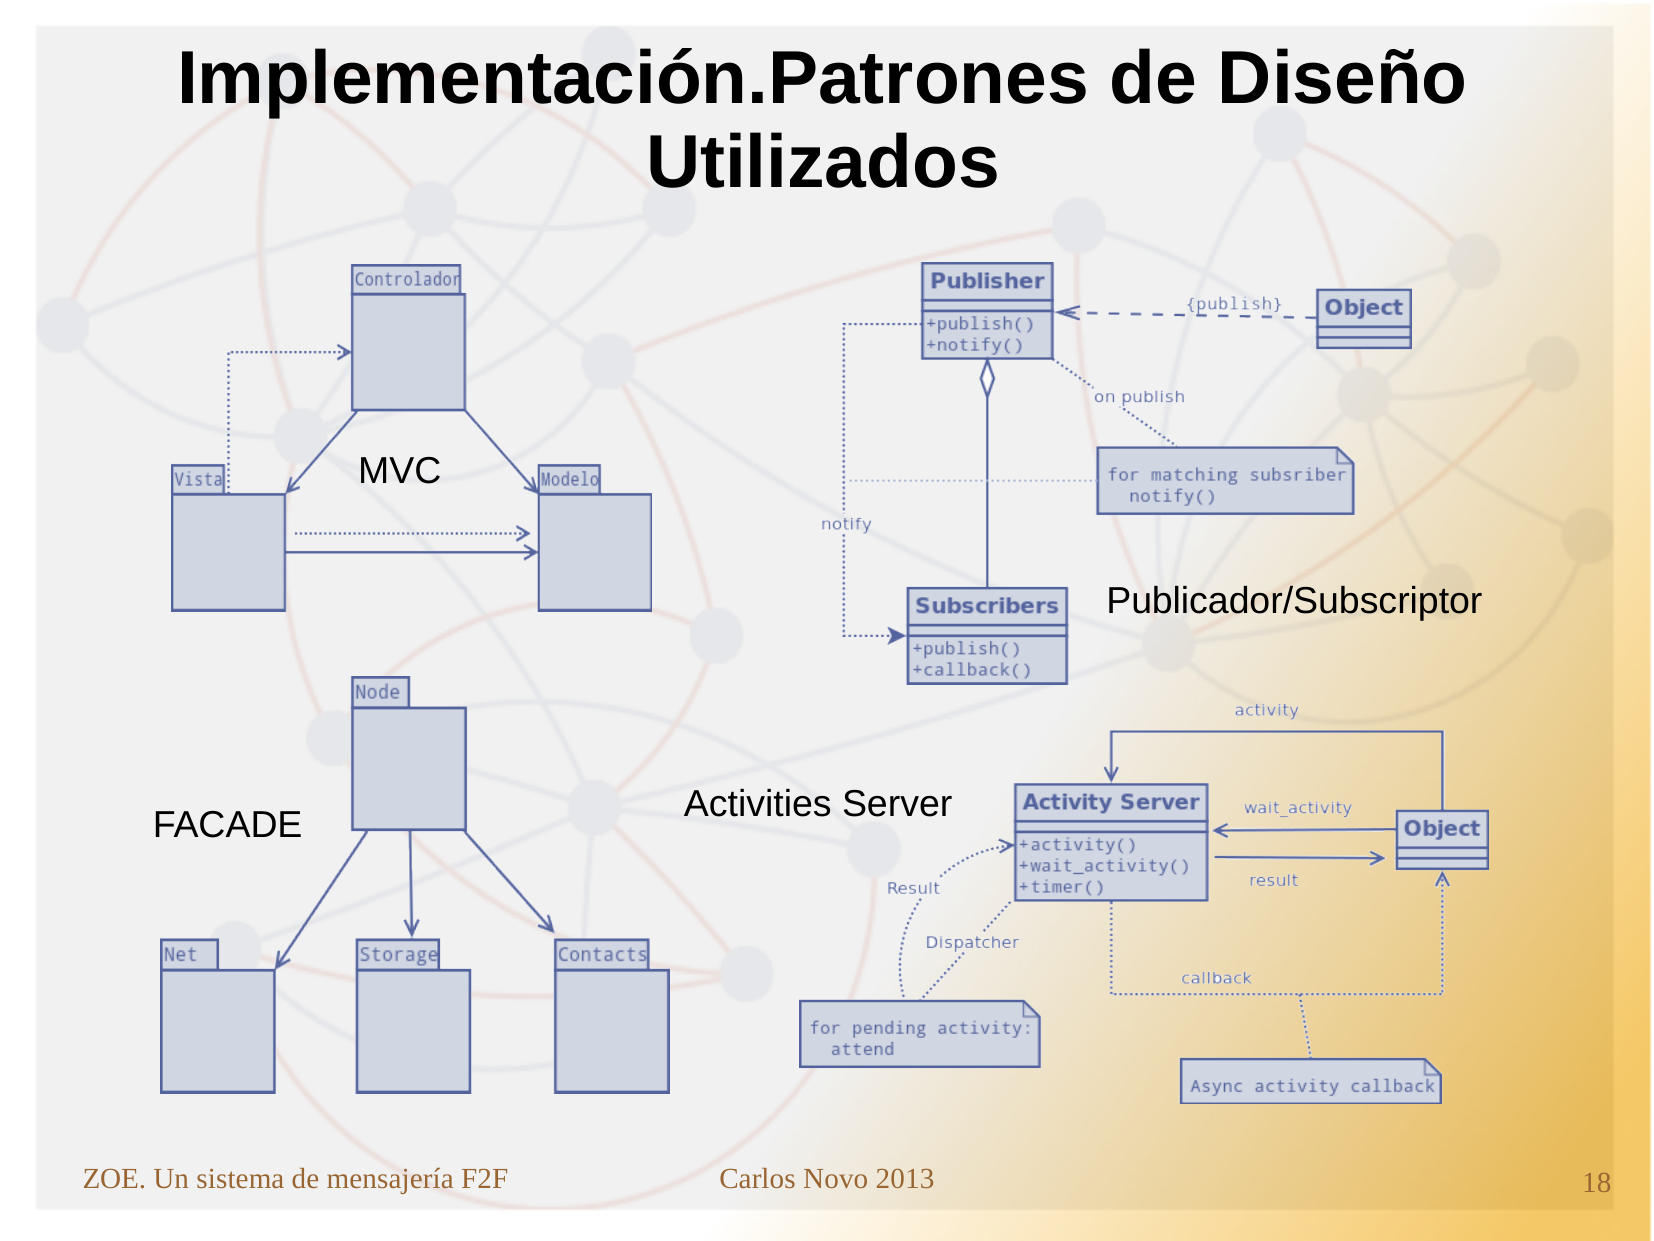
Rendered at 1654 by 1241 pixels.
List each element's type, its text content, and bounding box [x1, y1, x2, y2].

picture [0, 0, 1654, 1241]
subtitle Implementación.Patrones de Diseño Utilizados [95, 35, 1551, 204]
text_box FACADE [138, 795, 328, 853]
text_box MVC [343, 442, 457, 499]
text_box Publicador/Subscriptor [1091, 572, 1498, 630]
text_box Activities Server [669, 775, 968, 833]
